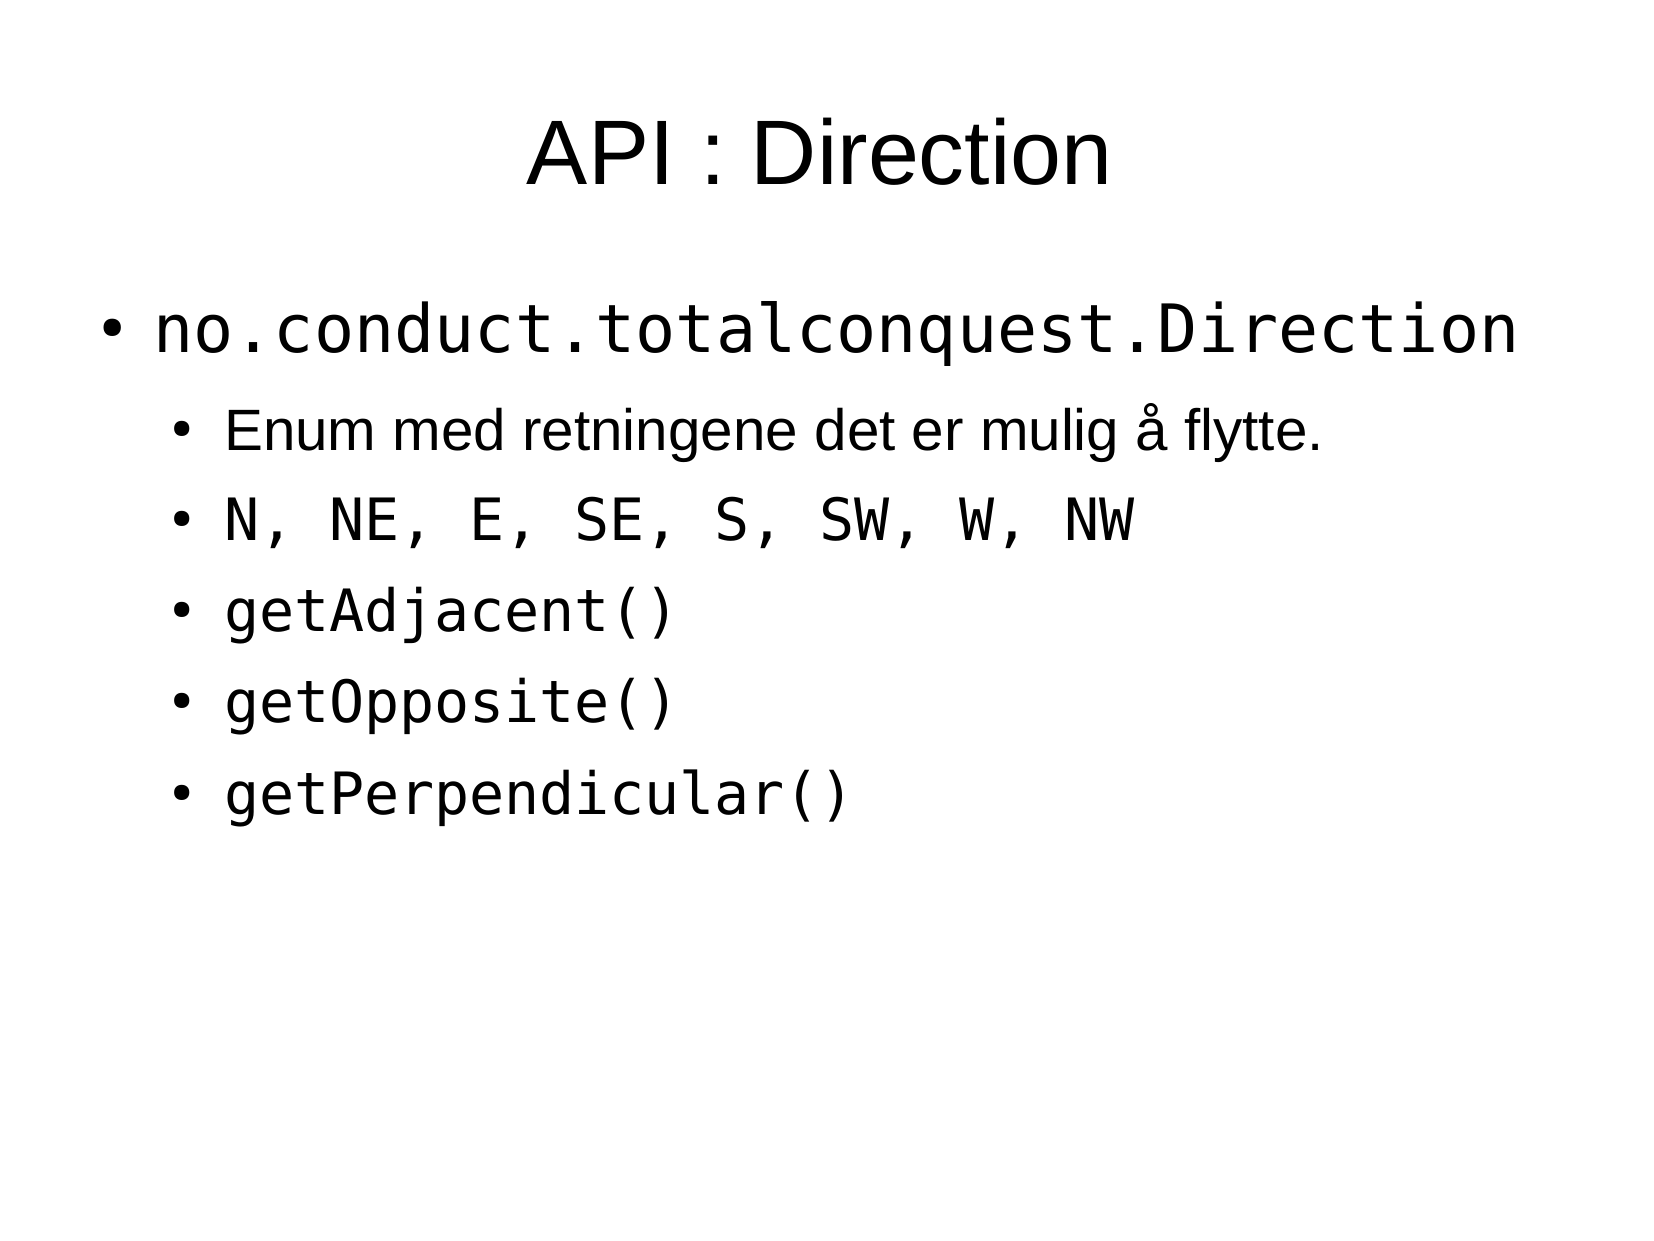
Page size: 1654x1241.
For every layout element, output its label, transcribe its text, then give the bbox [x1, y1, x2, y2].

list no.conduct.totalconquest.Direction Enum med retningene det er mulig å flytte. N, NE, E, SE, S, SW, W, NW getAdjacent() getOpposite() getPerpendicular() [82, 290, 1571, 1094]
title API : Direction [82, 56, 1571, 250]
